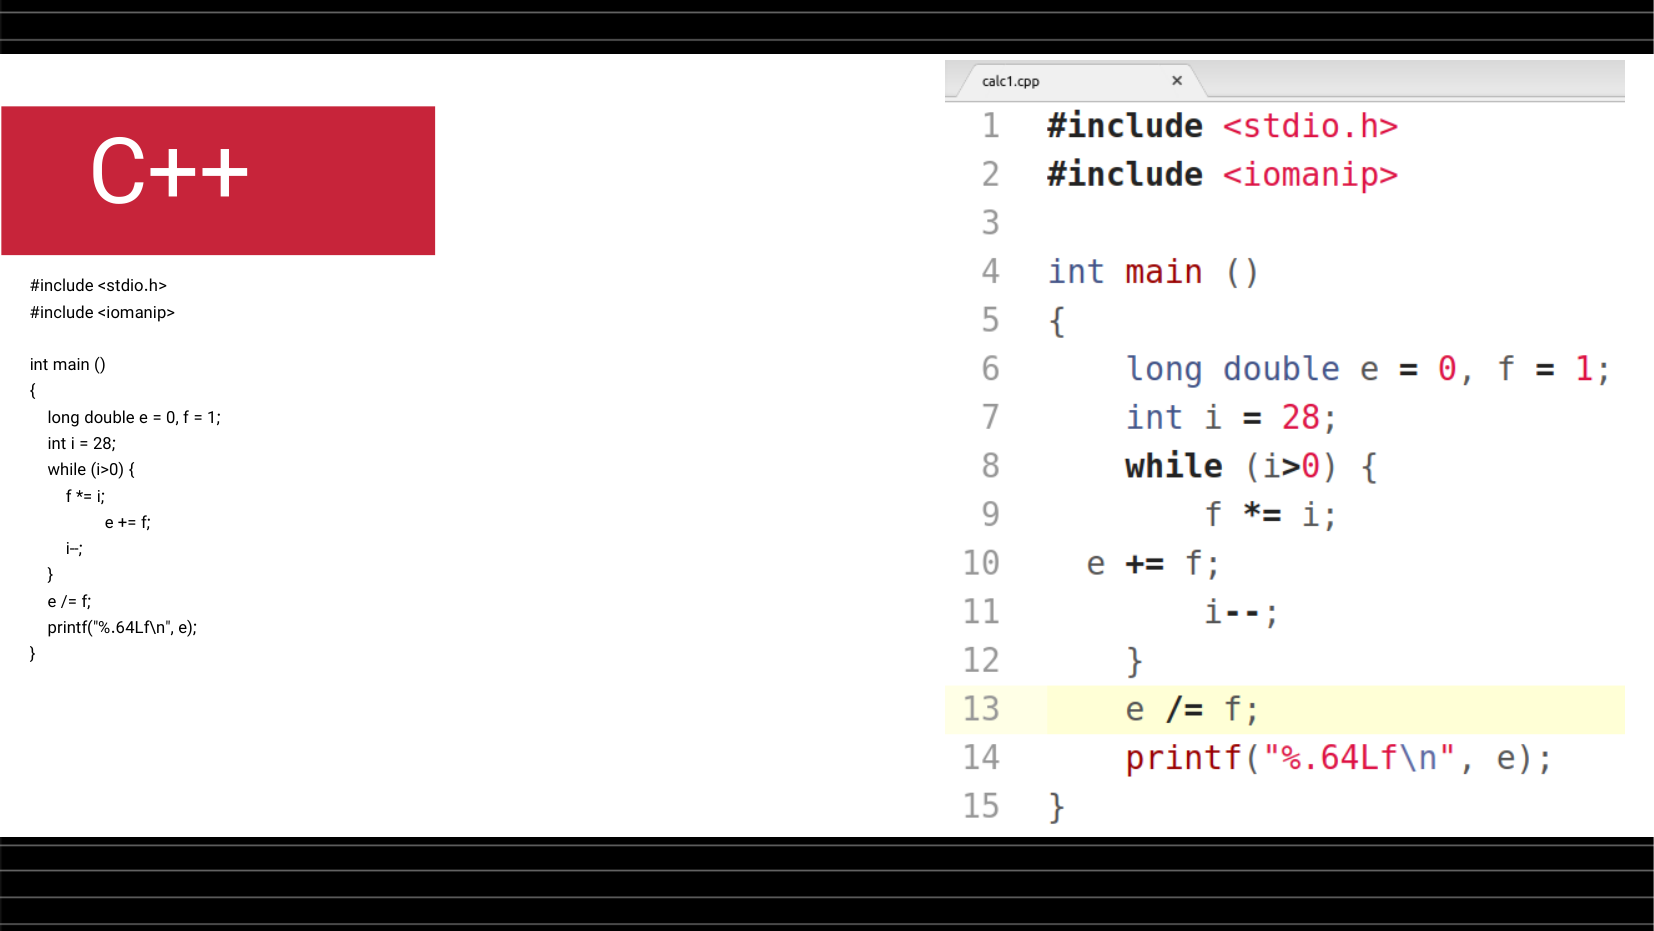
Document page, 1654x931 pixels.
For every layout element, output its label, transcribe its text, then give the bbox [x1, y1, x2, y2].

text_box #include <stdio.h> #include <iomanip> int main () { long double e = 0, f = 1; int i = 28; while (i>0) { f *= i; e += f; i--; } e /= f; printf("%.64Lf\n", e); } [15, 267, 236, 677]
picture [945, 60, 1625, 829]
picture [0, 837, 1654, 931]
title C++ [1, 106, 436, 256]
picture [0, 0, 1654, 54]
